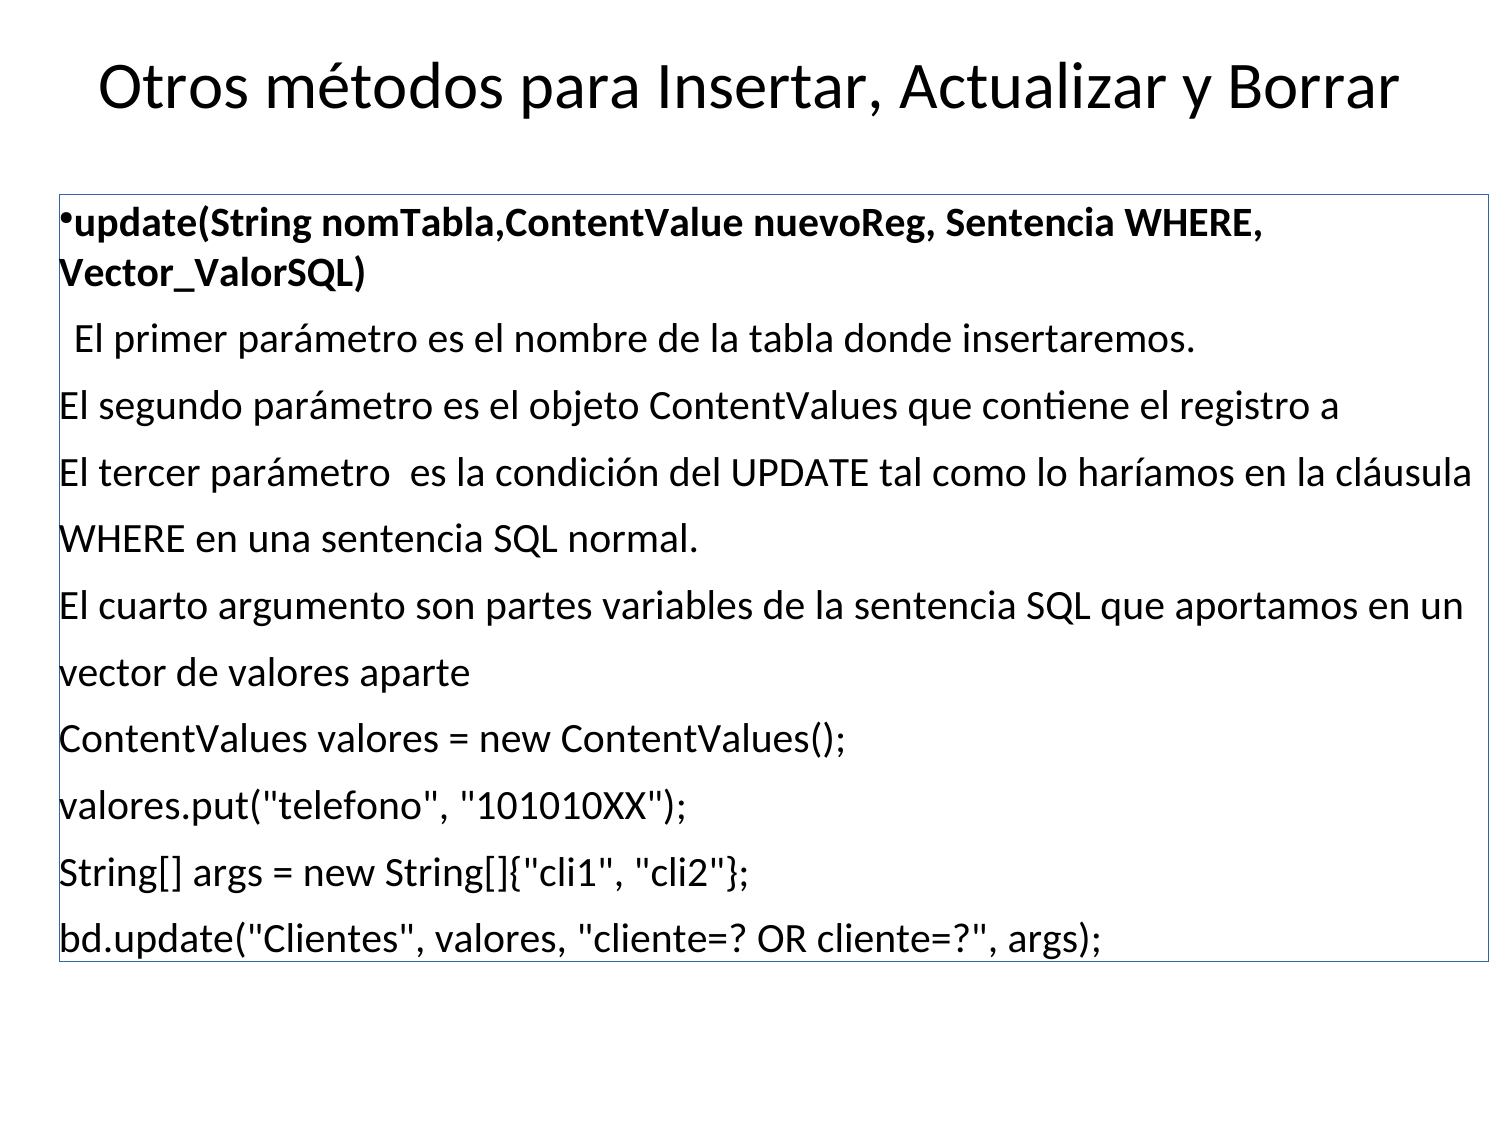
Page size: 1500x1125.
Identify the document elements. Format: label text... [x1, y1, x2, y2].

title Otros métodos para Insertar, Actualizar y Borrar [75, 33, 1426, 130]
text_box update(String nomTabla,ContentValue nuevoReg, Sentencia WHERE, Vector_ValorSQL) El primer parámetro es el nombre de la tabla donde insertaremos. El segundo parámetro es el objeto ContentValues que contiene el registro a El tercer parámetro es la condición del UPDATE tal como lo haríamos en la cláusula WHERE en una sentencia SQL normal. El cuarto argumento son partes variables de la sentencia SQL que aportamos en un vector de valores aparte ContentValues valores = new ContentValues(); valores.put("telefono", "101010XX"); String[] args = new String[]{"cli1", "cli2"}; bd.update("Clientes", valores, "cliente=? OR cliente=?", args); [59, 194, 1489, 962]
